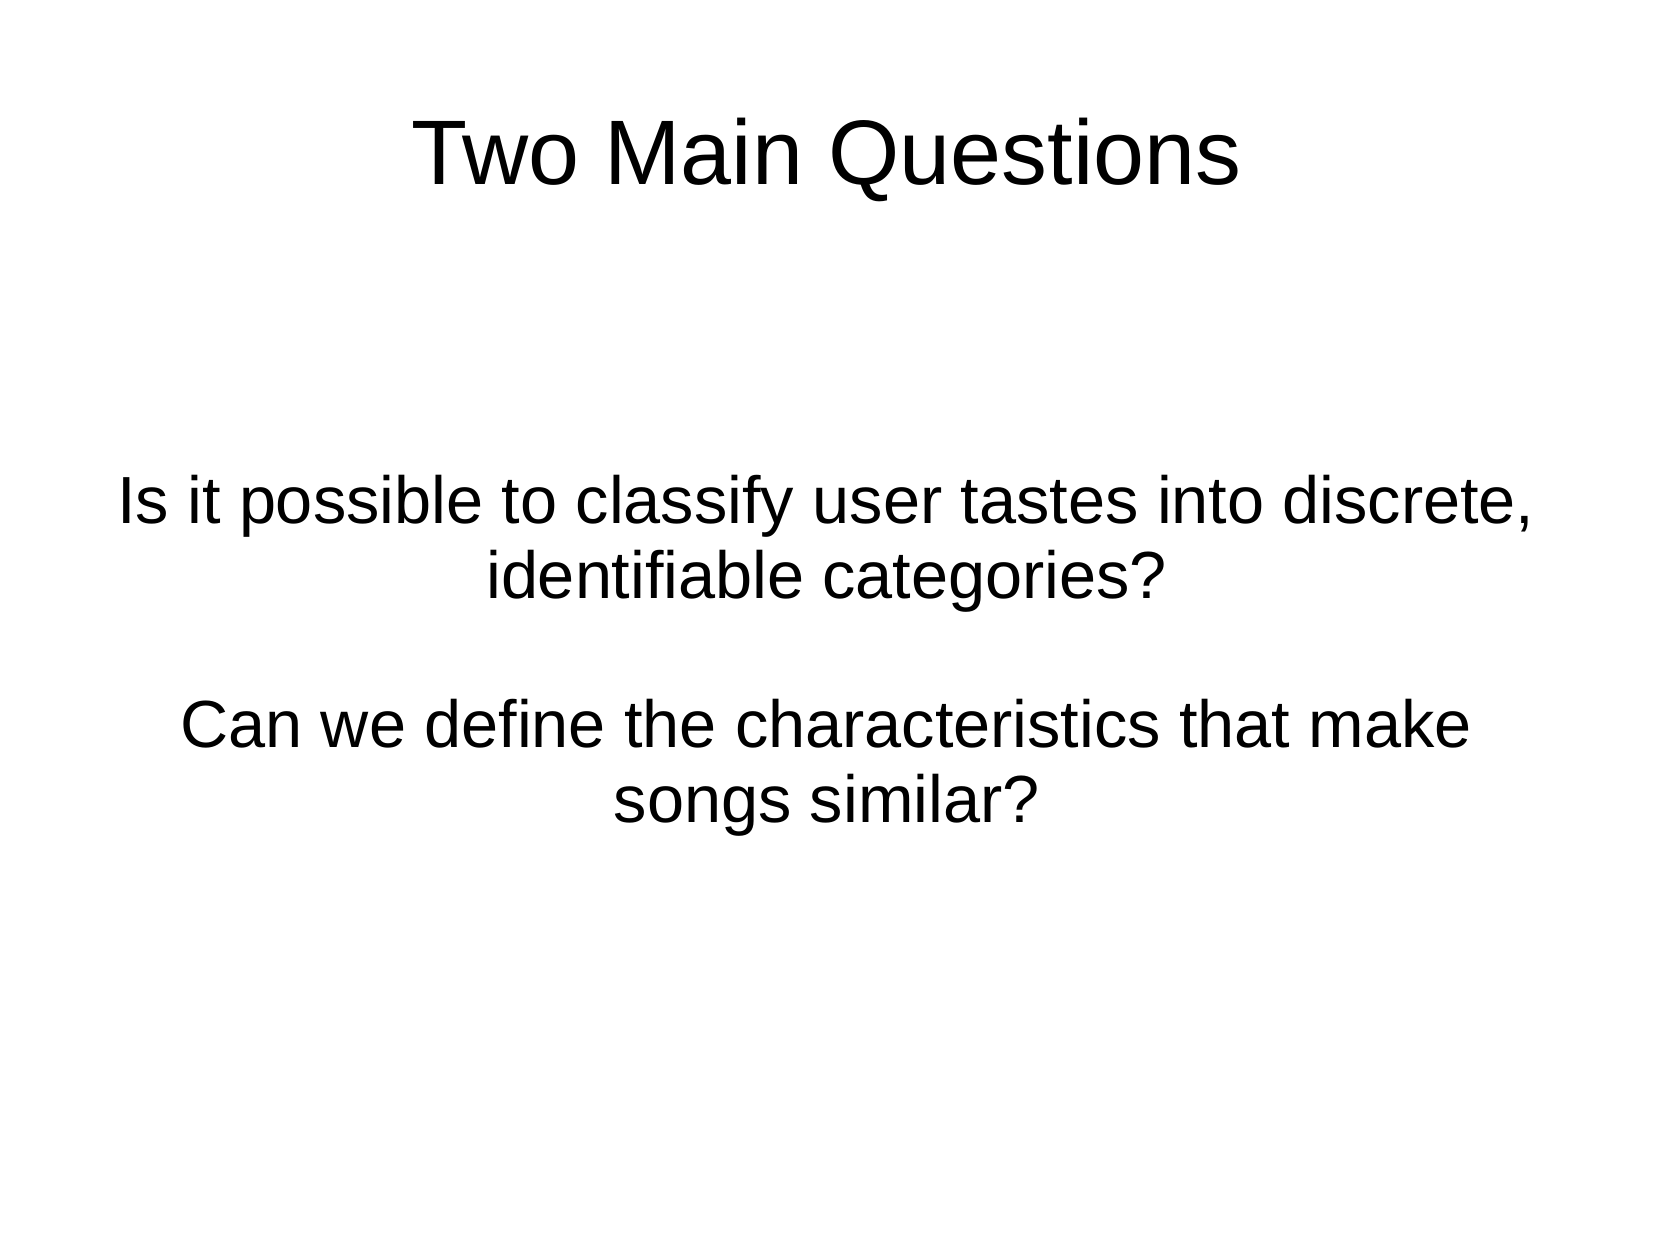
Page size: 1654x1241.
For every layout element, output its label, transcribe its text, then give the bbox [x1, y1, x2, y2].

subtitle Is it possible to classify user tastes into discrete, identifiable categories? Can we define the characteristics that make songs similar? [82, 290, 1571, 1010]
title Two Main Questions [82, 49, 1571, 257]
